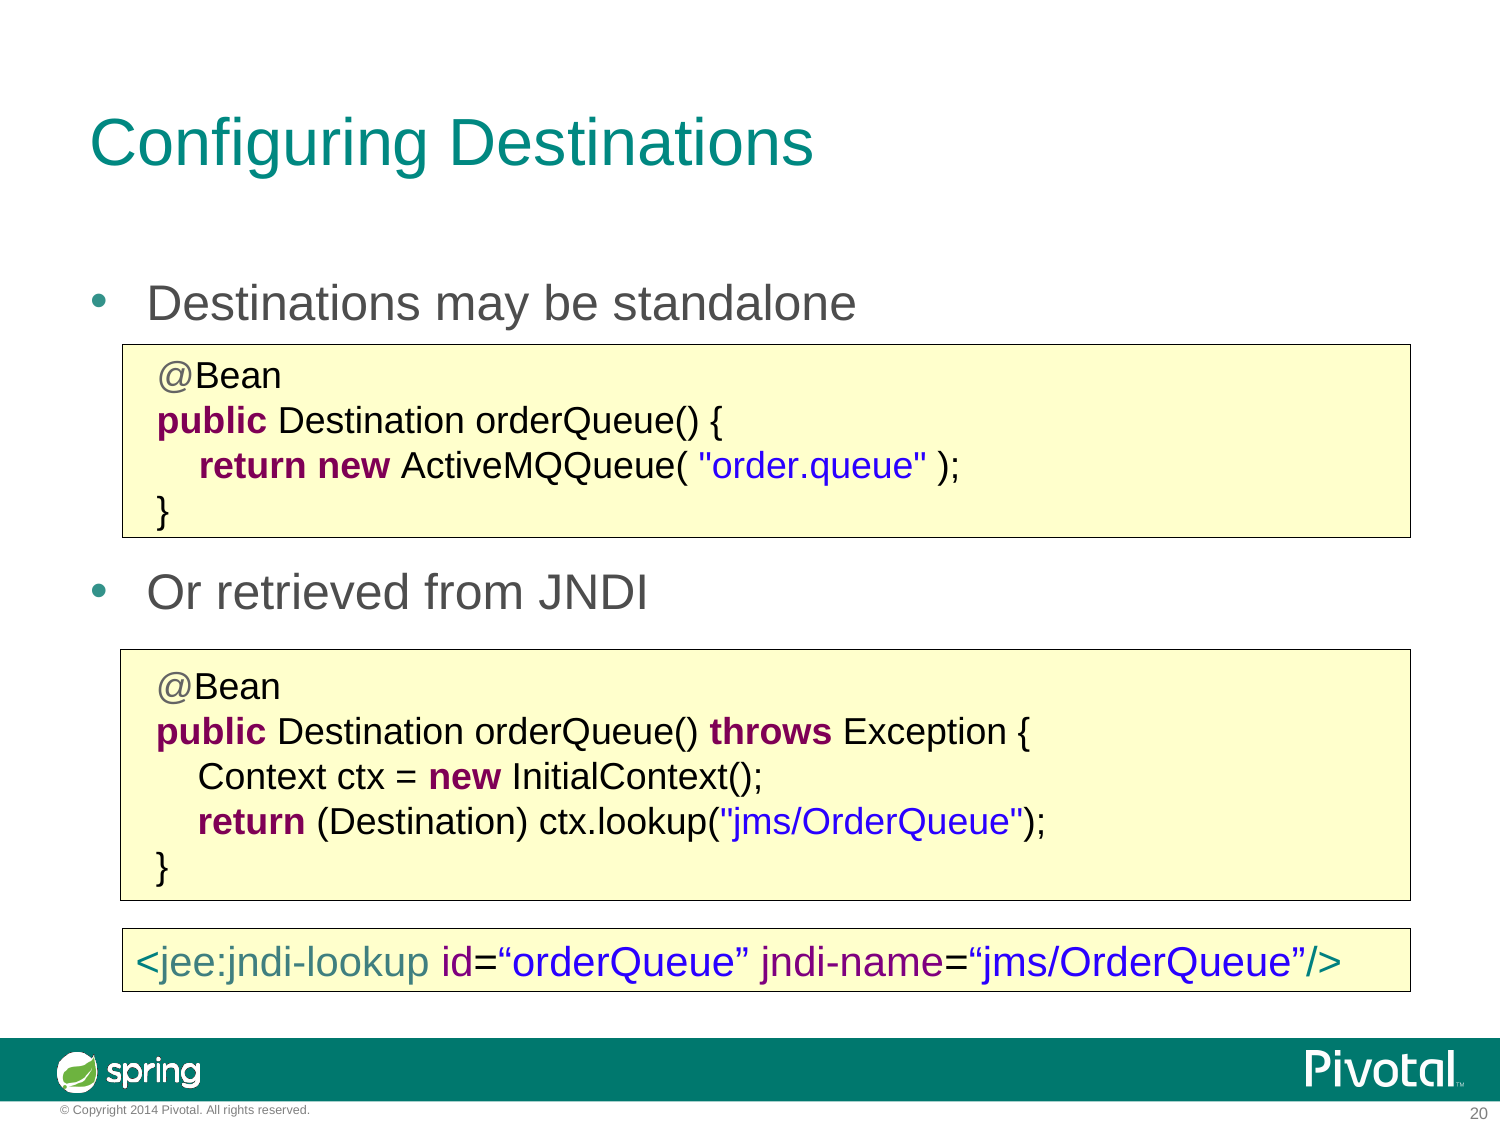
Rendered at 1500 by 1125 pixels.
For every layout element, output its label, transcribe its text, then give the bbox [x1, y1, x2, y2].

picture [1306, 1050, 1464, 1087]
text_box @Bean public Destination orderQueue() throws Exception { Context ctx = new InitialContext(); return (Destination) ctx.lookup("jms/OrderQueue"); } [120, 649, 1411, 901]
title Configuring Destinations [75, 45, 1426, 233]
text_box <jee:jndi-lookup id=“orderQueue” jndi-name=“jms/OrderQueue”/> [122, 928, 1411, 992]
picture [32, 1041, 210, 1103]
list Destinations may be standalone Or retrieved from JNDI [75, 262, 1426, 1005]
text_box @Bean public Destination orderQueue() { return new ActiveMQQueue( "order.queue" ); } [122, 344, 1411, 538]
